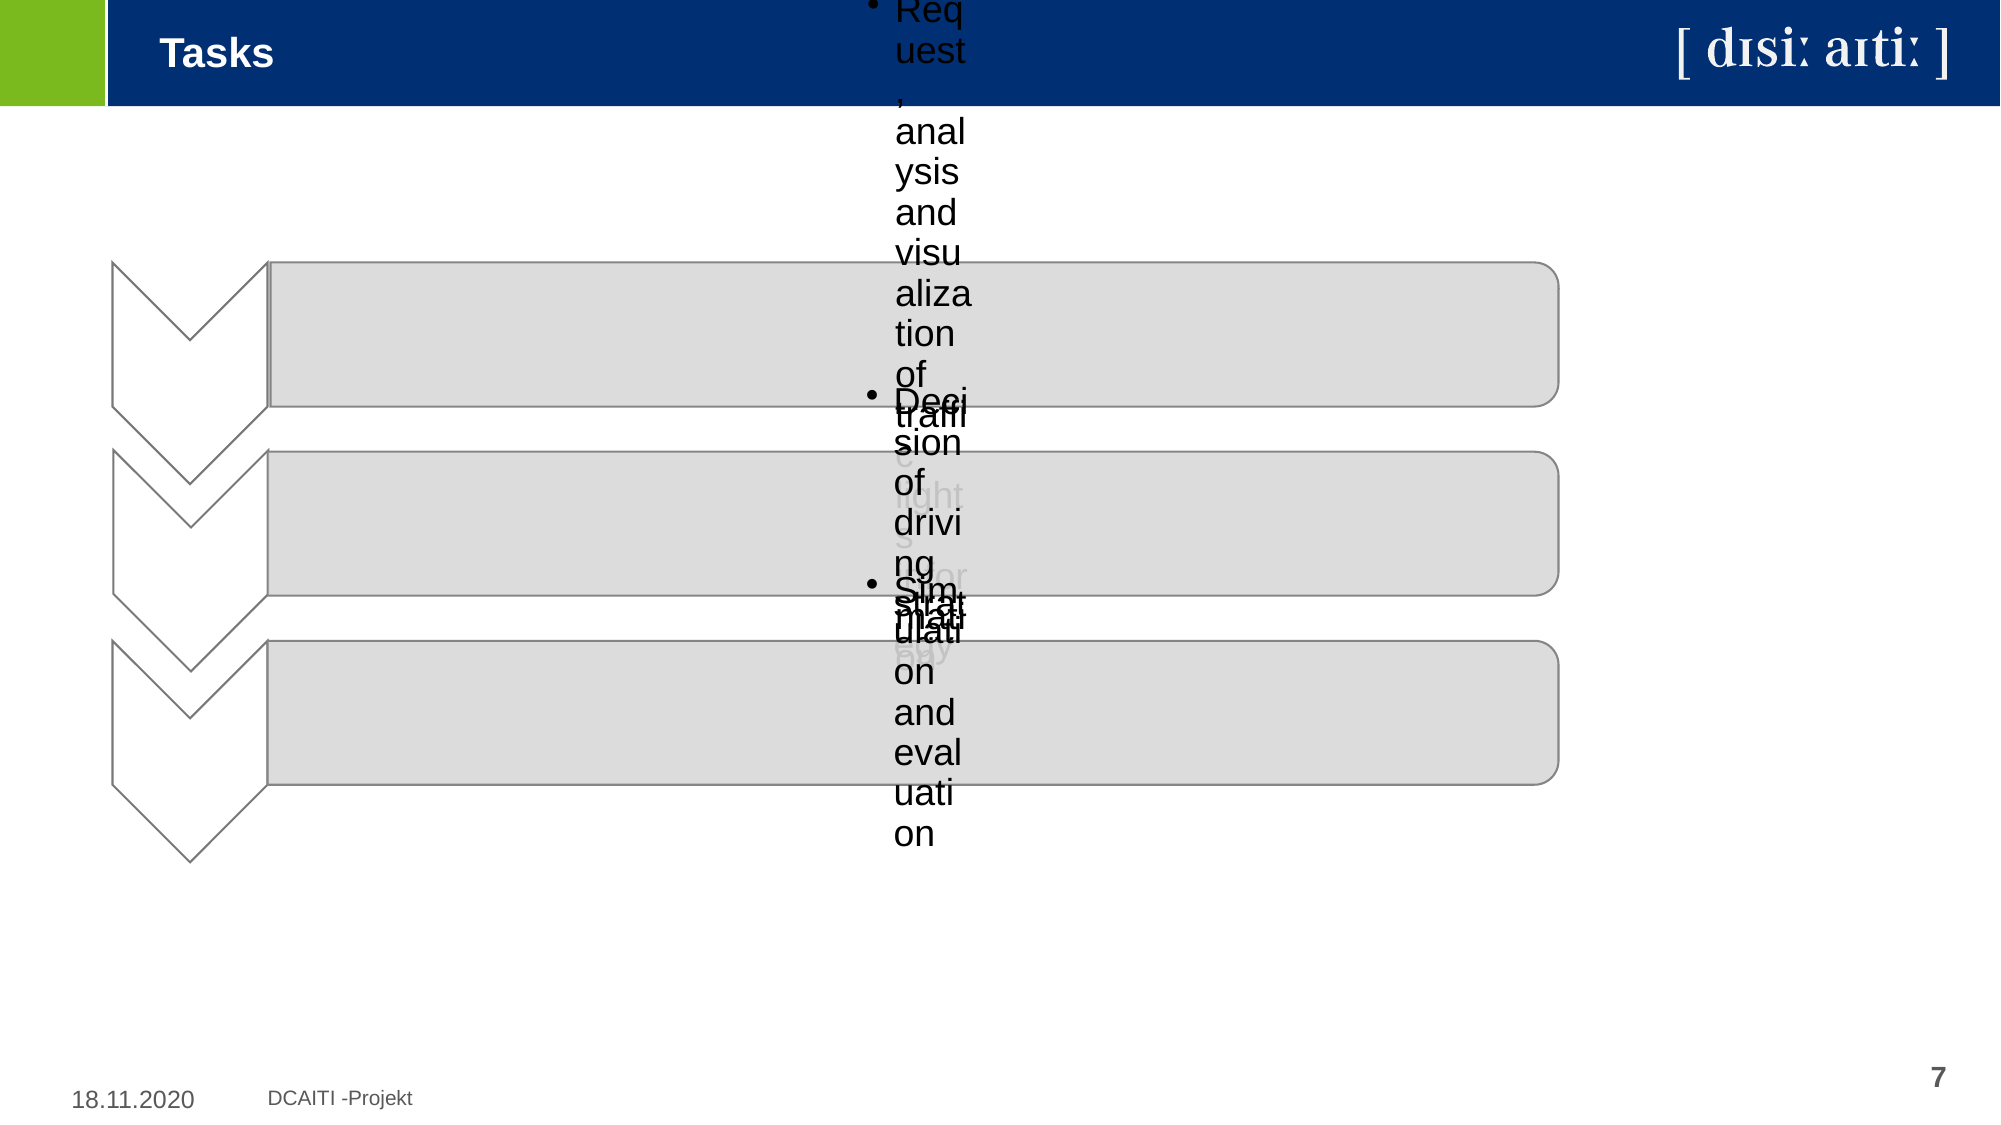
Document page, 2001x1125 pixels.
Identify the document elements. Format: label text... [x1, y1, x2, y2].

text_box Decision of driving strategy [267, 451, 1559, 596]
title Tasks [106, 0, 1628, 107]
text_box [112, 640, 268, 863]
text_box Request, analysis and visualization of traffic lights information [270, 262, 1559, 407]
text_box [112, 262, 268, 485]
text_box Simulation and evaluation [267, 640, 1559, 785]
slide_number <number> [1850, 1022, 1947, 1125]
title Tasks [902, 0, 916, 9]
text_box [113, 450, 269, 672]
slide_number 18.11.2020 [52, 1071, 215, 1125]
footer DCAITI -Projekt [267, 1071, 1841, 1125]
